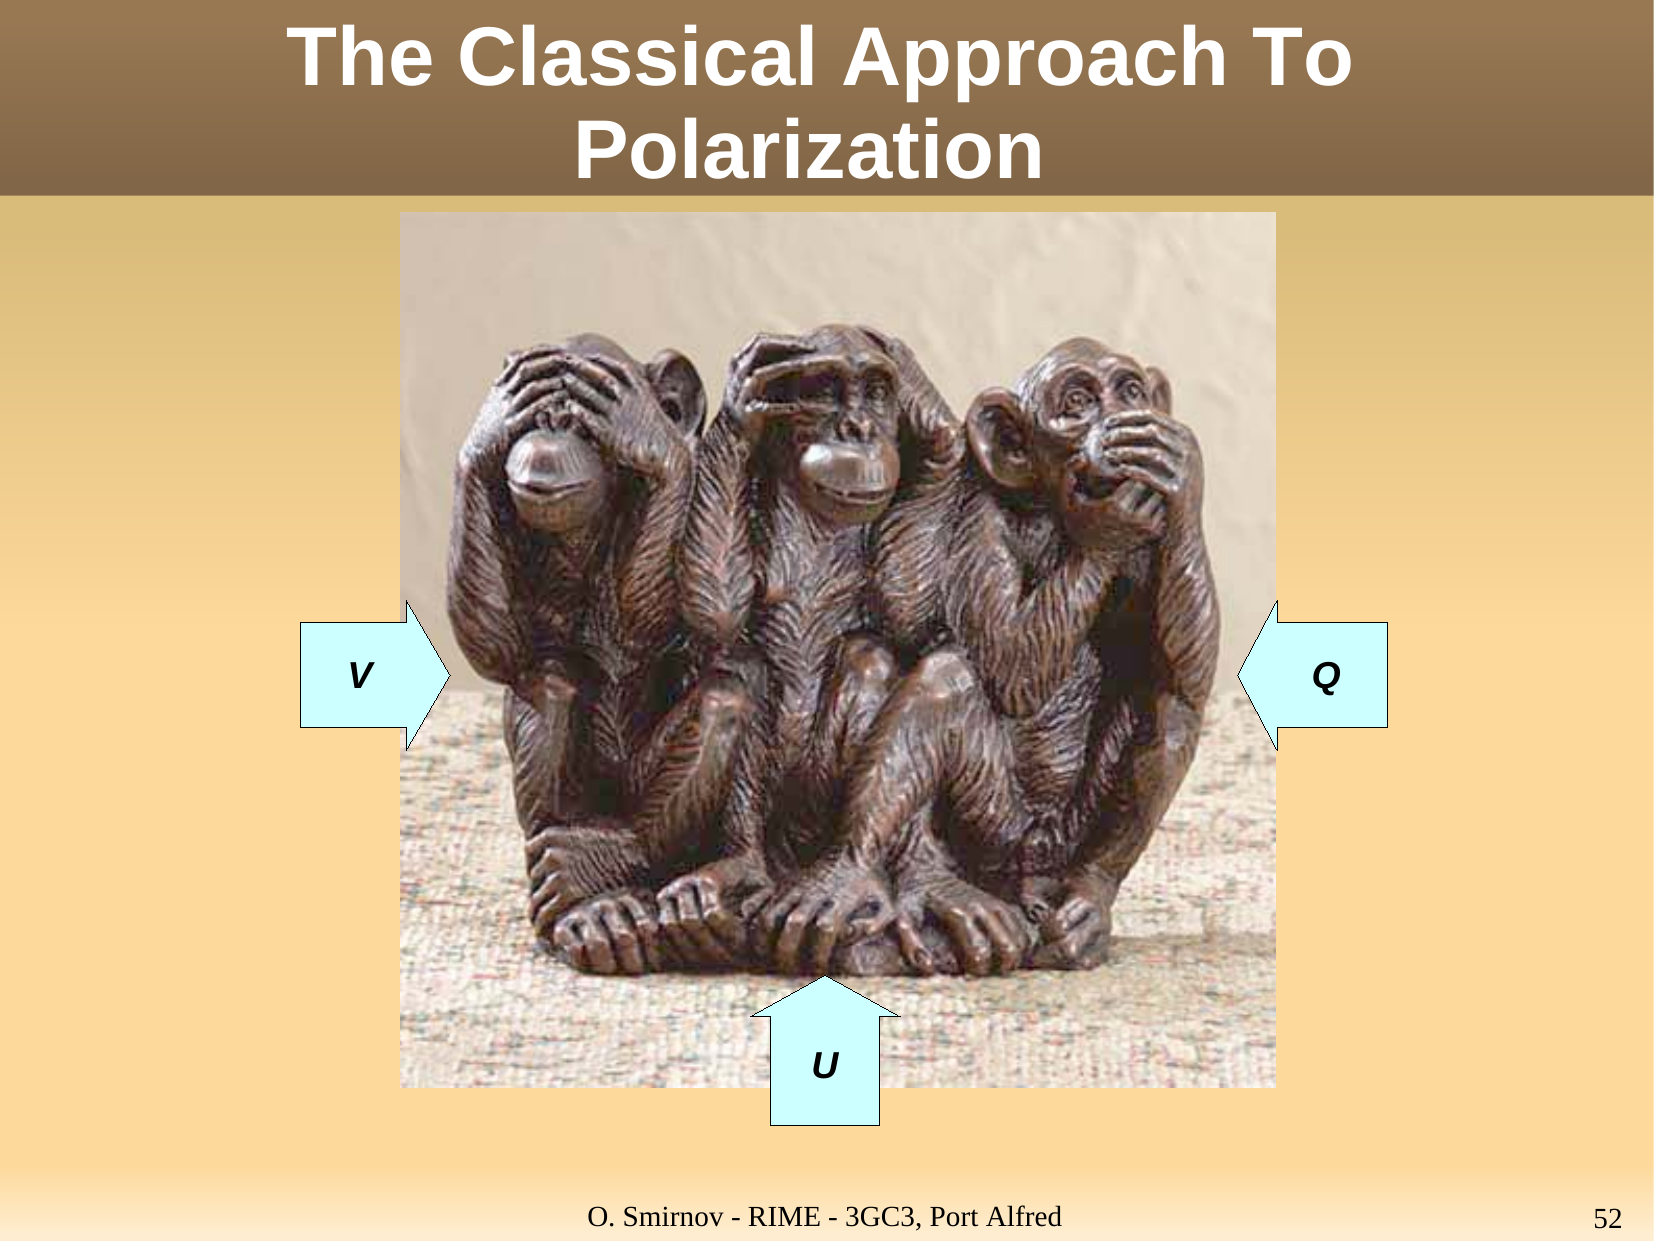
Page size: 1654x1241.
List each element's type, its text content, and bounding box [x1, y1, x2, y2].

title The Classical Approach To Polarization [76, 0, 1565, 208]
text_box Q [1237, 600, 1388, 751]
text_box V [300, 600, 451, 751]
text_box U [750, 975, 901, 1126]
picture [0, 0, 1654, 1241]
